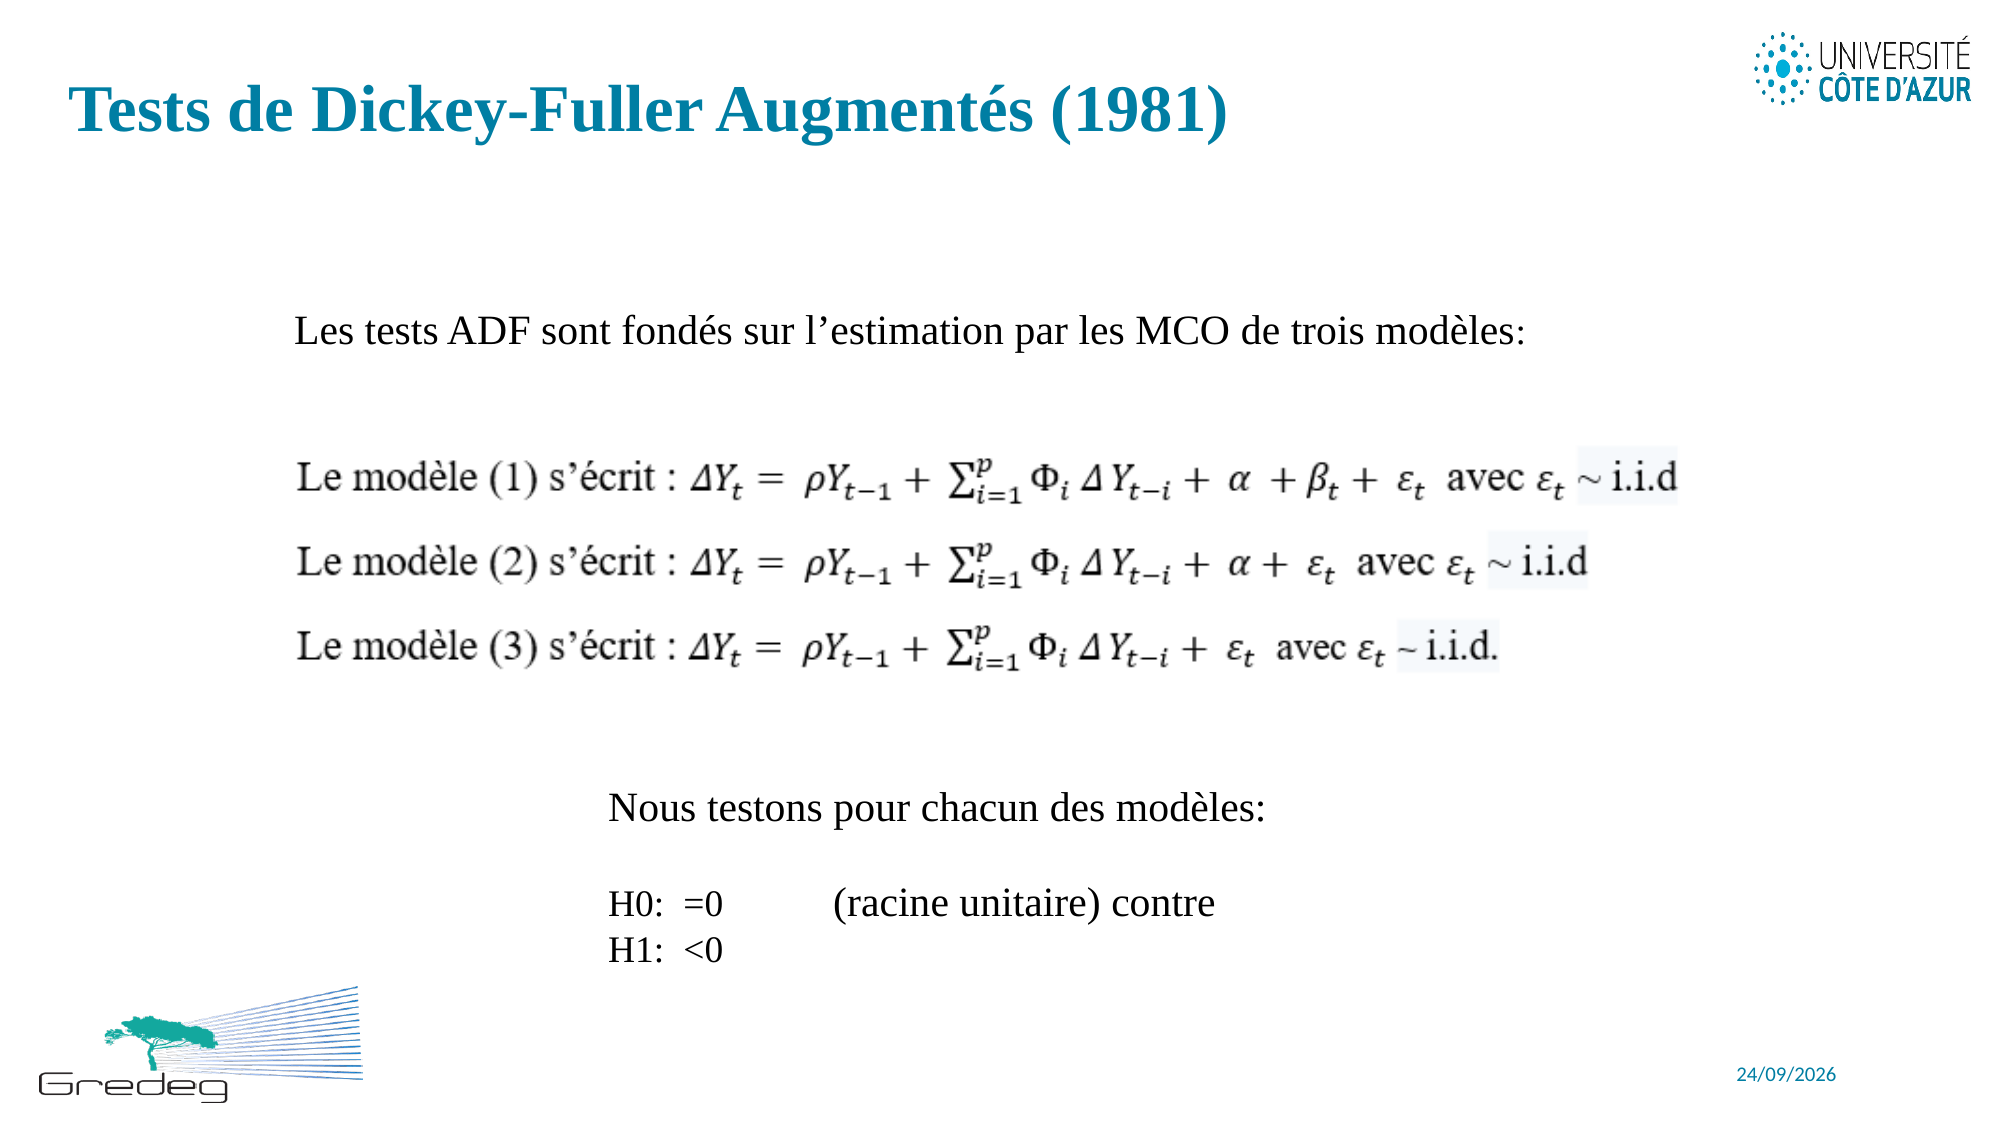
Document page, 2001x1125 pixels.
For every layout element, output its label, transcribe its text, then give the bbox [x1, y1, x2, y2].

picture [249, 414, 1706, 720]
text_box 14/02/2025 [1721, 1042, 1876, 1103]
text_box Les tests ADF sont fondés sur l’estimation par les MCO de trois modèles: [279, 295, 1779, 362]
title Tests de Dickey-Fuller Augmentés (1981) [53, 26, 1779, 194]
text_box Nous testons pour chacun des modèles: H0: =0 (racine unitaire) contre H1: <0 [593, 772, 1363, 980]
